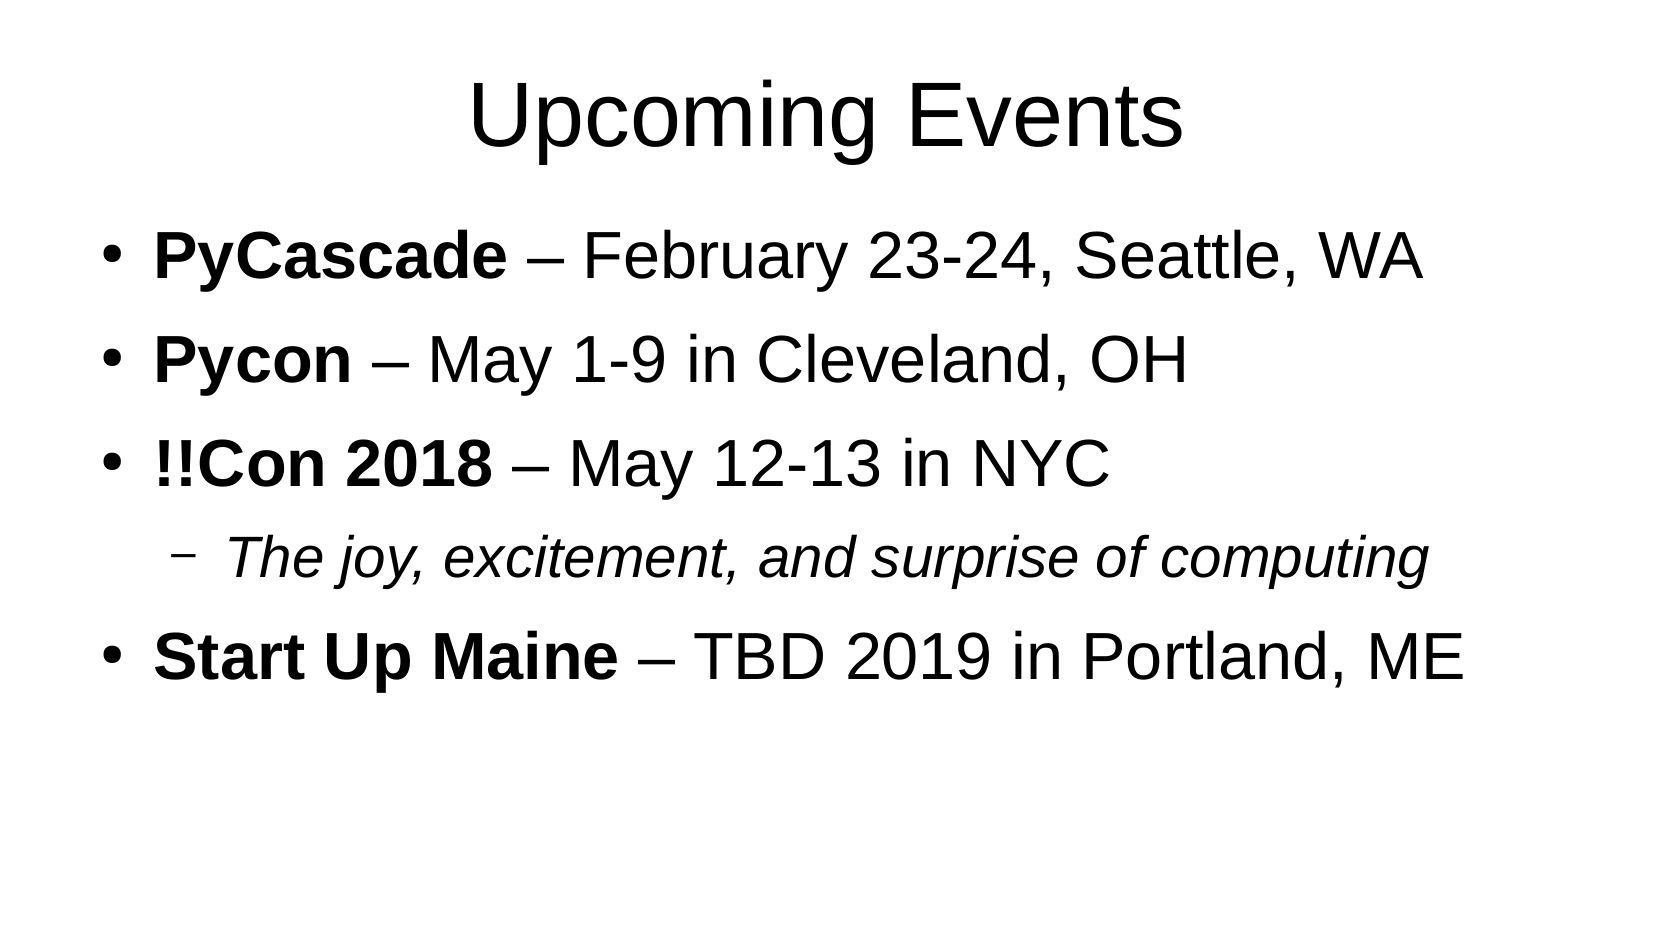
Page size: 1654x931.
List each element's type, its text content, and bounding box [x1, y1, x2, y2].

title Upcoming Events [82, 37, 1571, 193]
list PyCascade – February 23-24, Seattle, WA Pycon – May 1-9 in Cleveland, OH !!Con 2018 – May 12-13 in NYC The joy, excitement, and surprise of computing Start Up Maine – TBD 2019 in Portland, ME [82, 217, 1571, 758]
